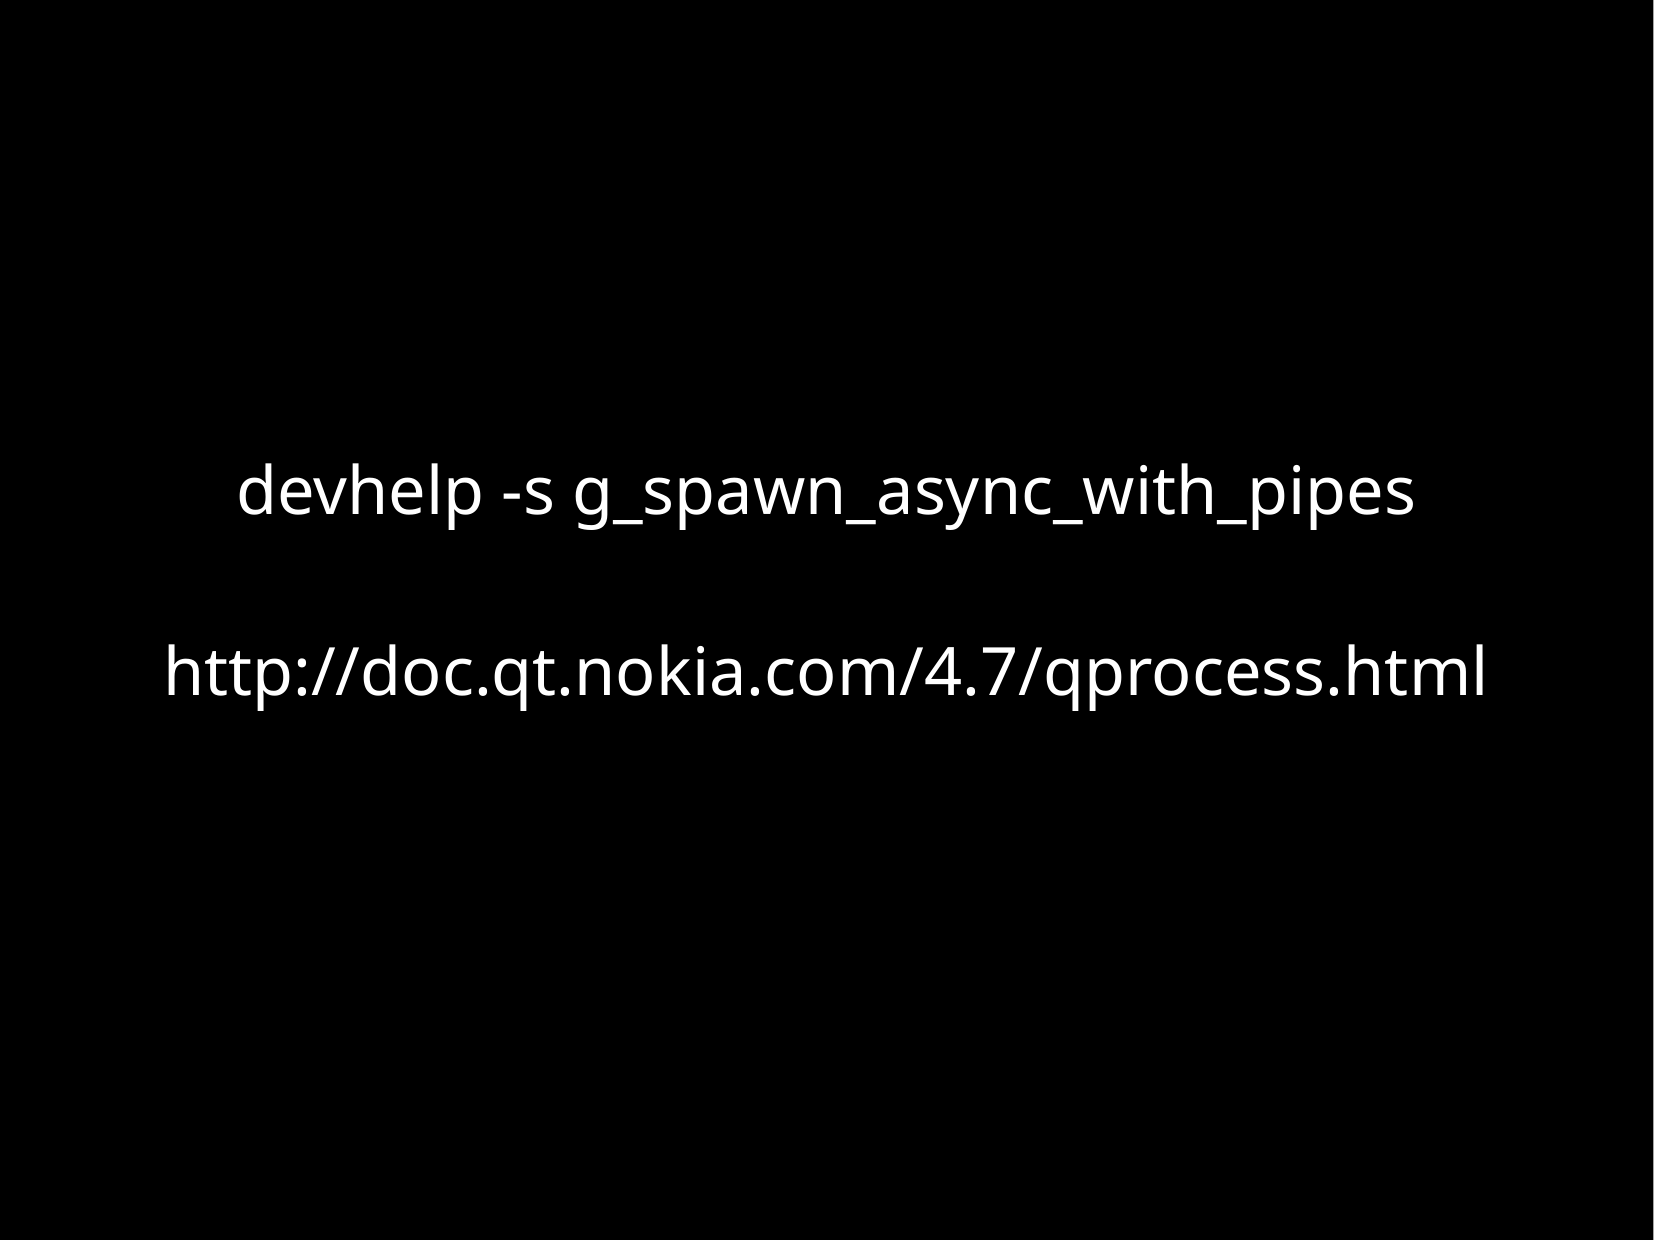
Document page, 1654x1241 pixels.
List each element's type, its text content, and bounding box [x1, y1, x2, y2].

subtitle devhelp -s g_spawn_async_with_pipes http://doc.qt.nokia.com/4.7/qprocess.html [82, 56, 1571, 1102]
